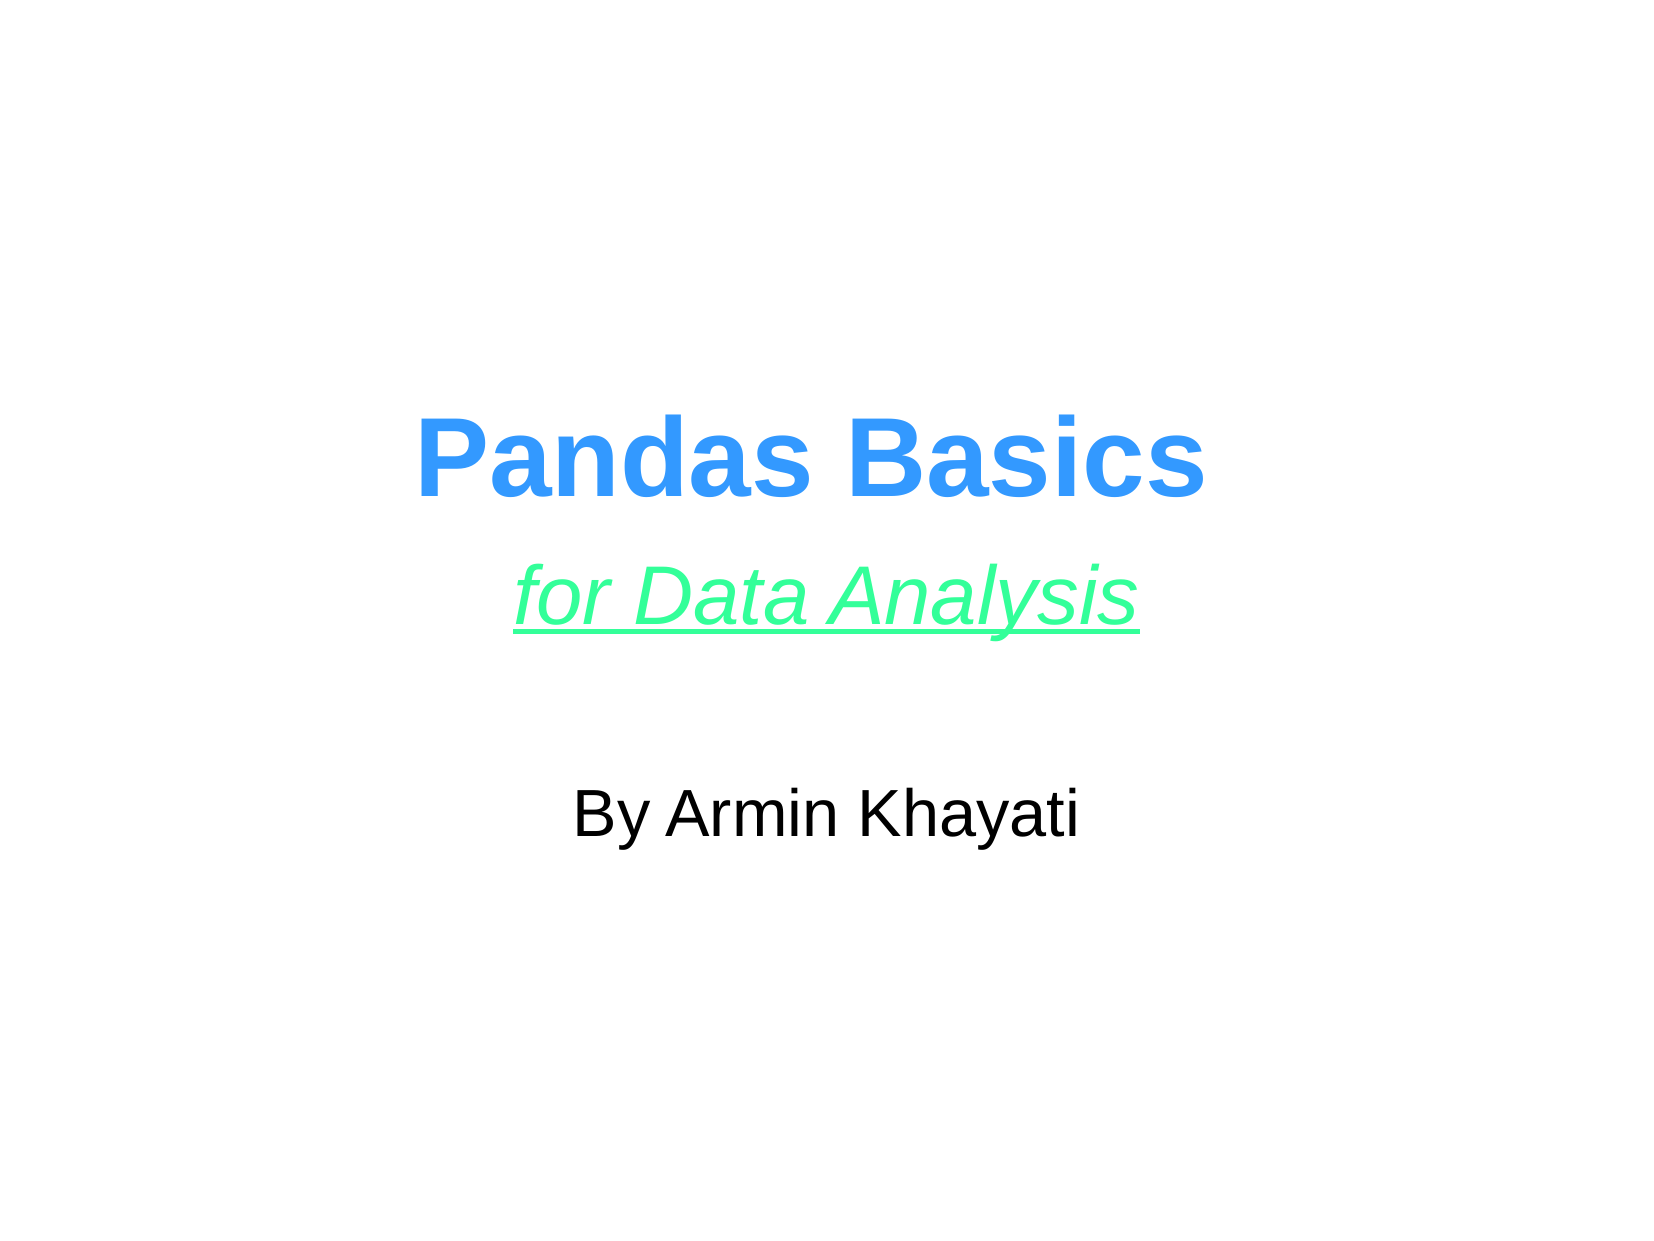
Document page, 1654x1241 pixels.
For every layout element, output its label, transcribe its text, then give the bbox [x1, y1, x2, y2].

list Pandas Basics for Data Analysis By Armin Khayati [82, 290, 1571, 1010]
